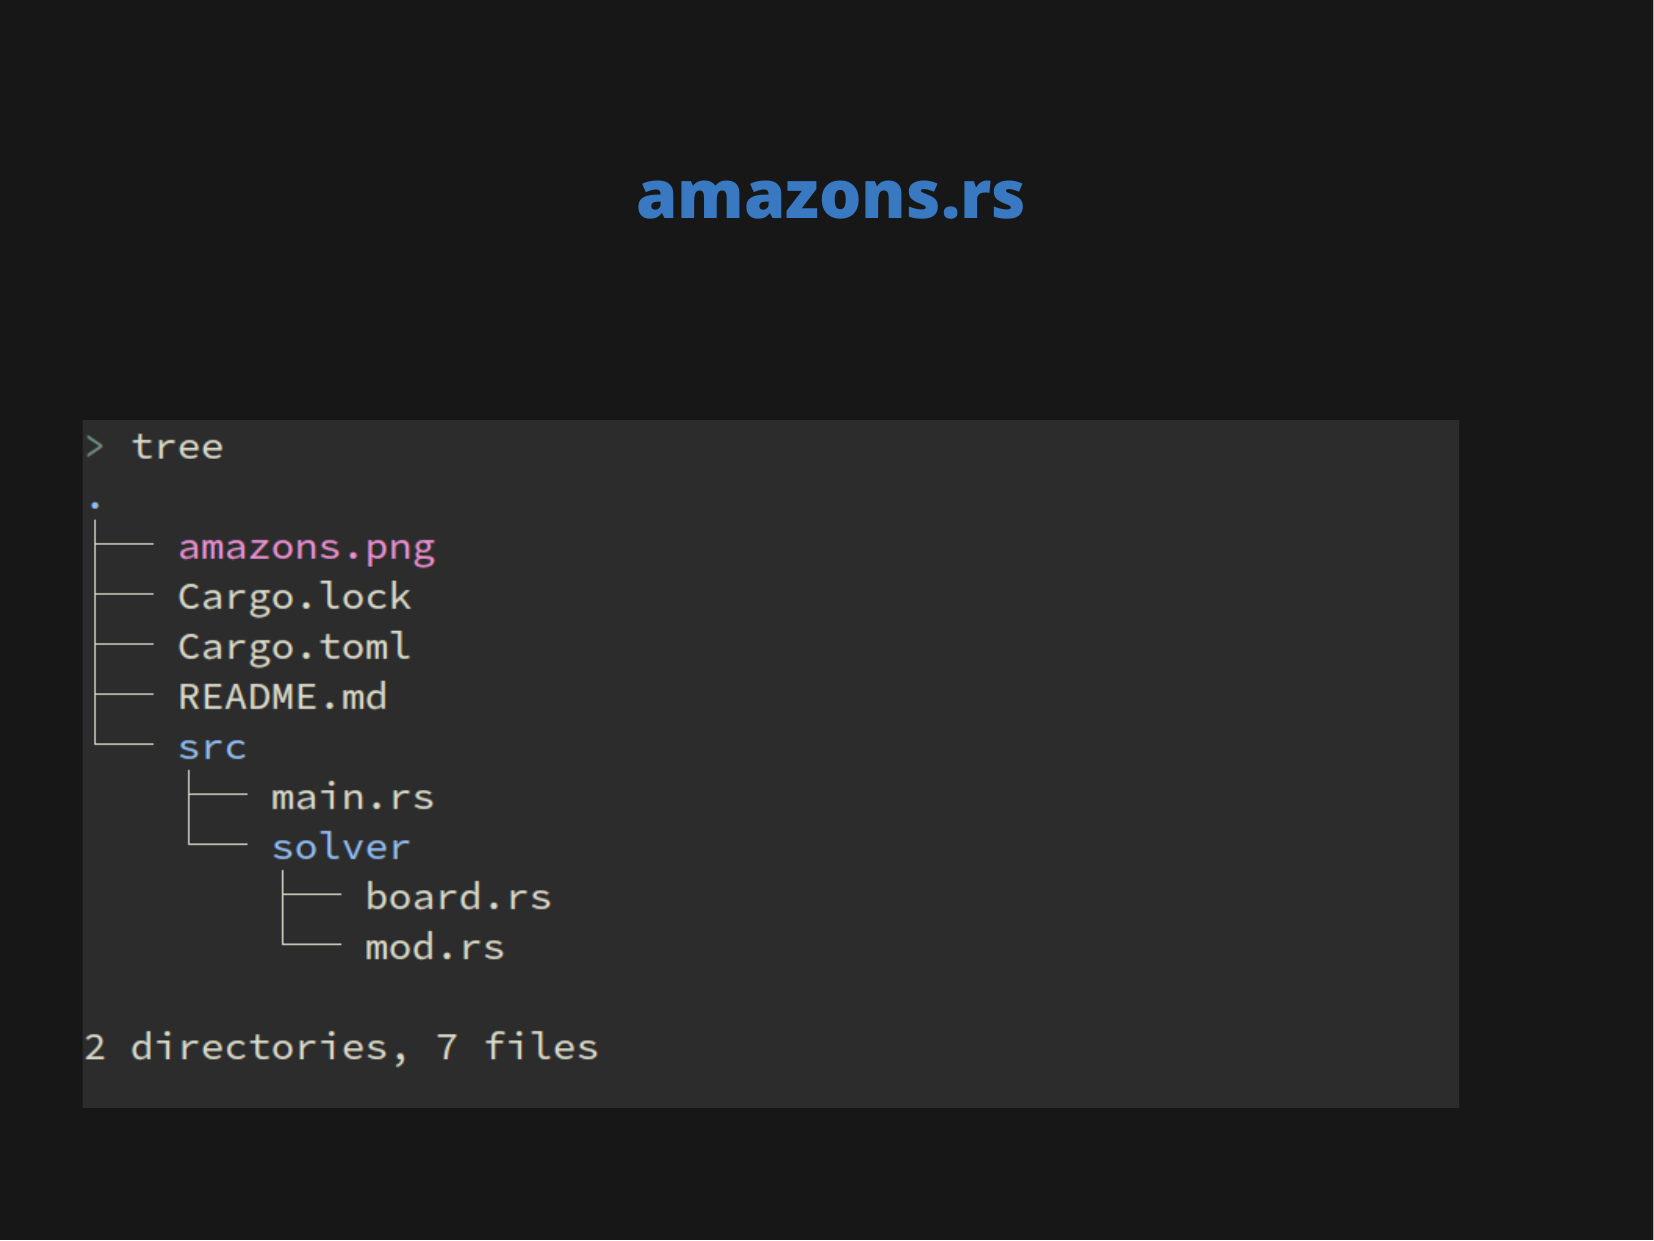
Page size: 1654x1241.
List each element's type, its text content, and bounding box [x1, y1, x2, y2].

picture [82, 420, 1460, 1108]
text_box amazons.rs [77, 96, 1586, 289]
